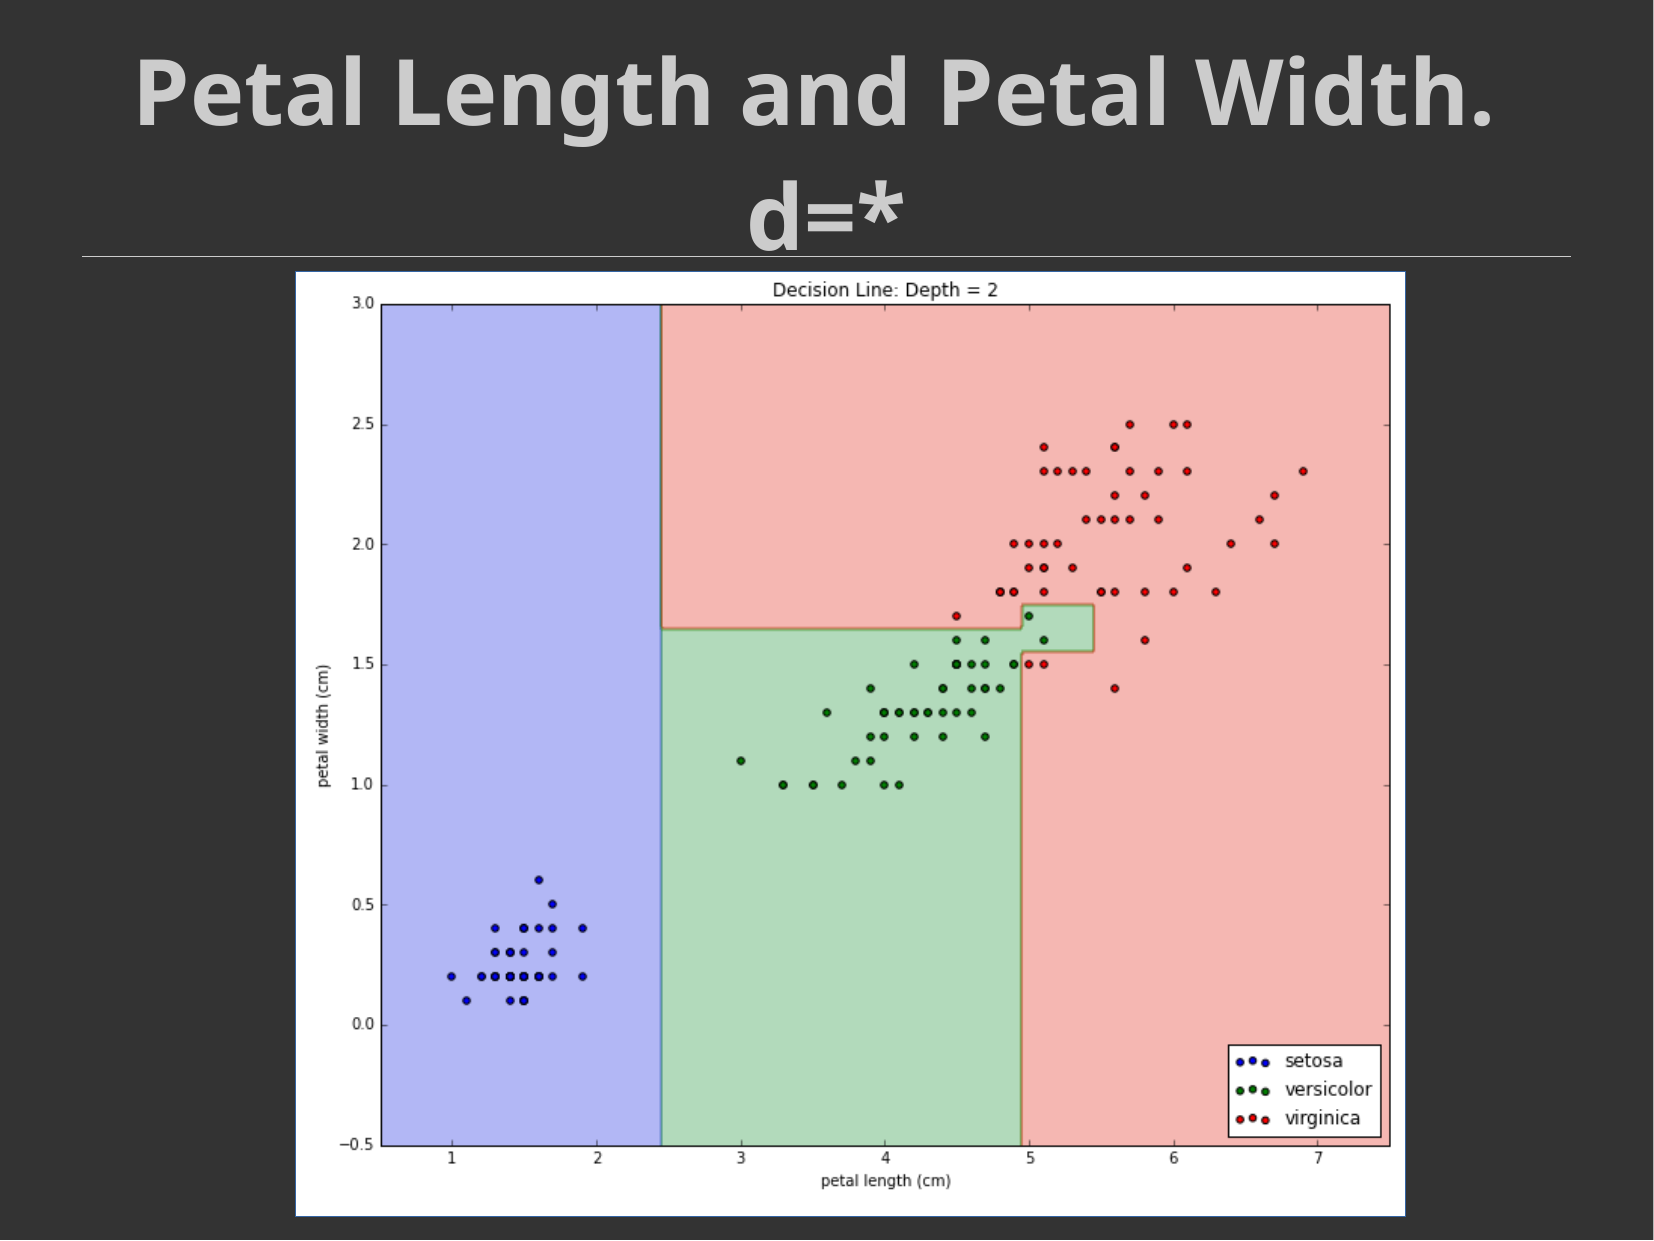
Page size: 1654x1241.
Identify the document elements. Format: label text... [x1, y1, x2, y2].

text_box [295, 271, 1406, 1217]
title Petal Length and Petal Width. d=* [82, 49, 1571, 257]
picture [307, 271, 1400, 1200]
